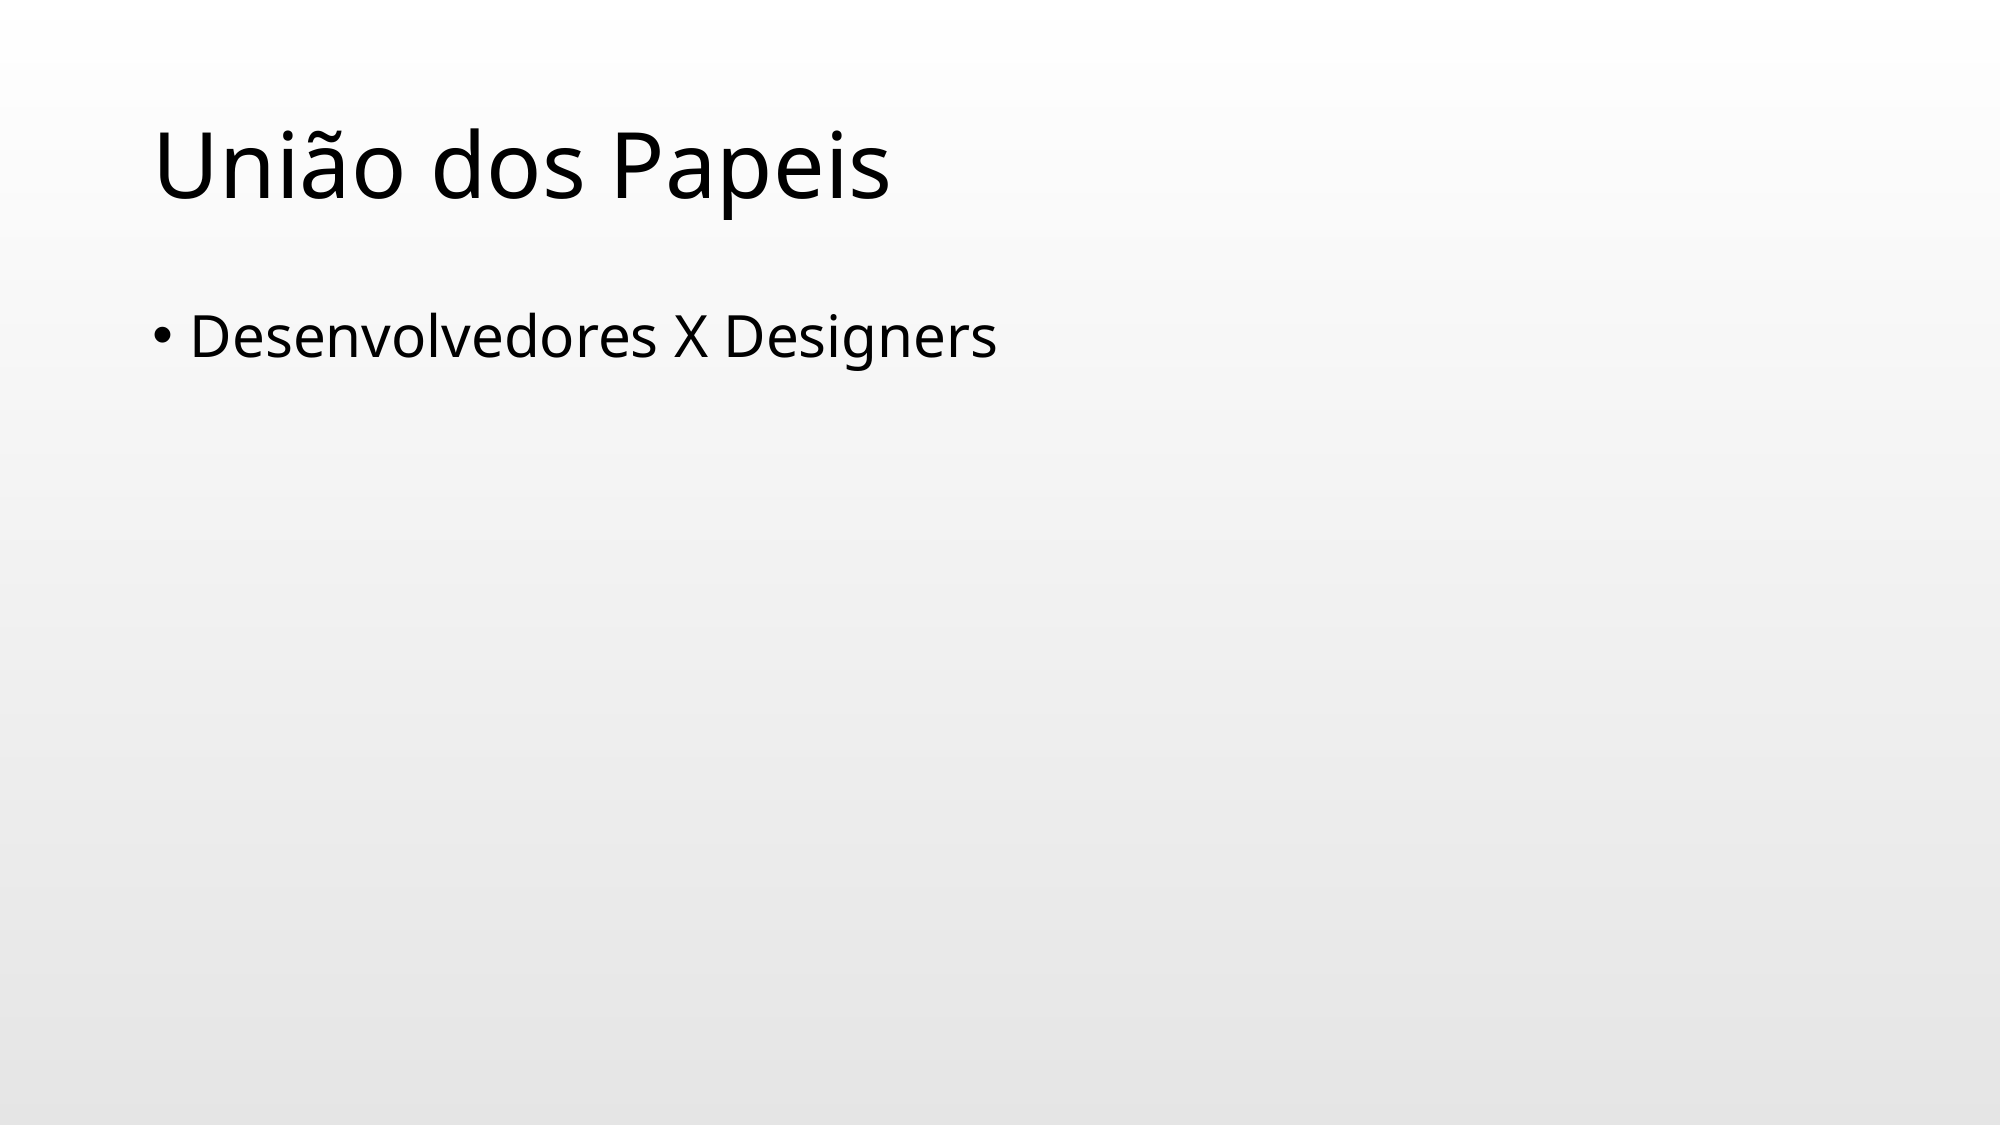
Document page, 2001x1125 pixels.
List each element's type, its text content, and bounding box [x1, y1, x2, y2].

list Desenvolvedores X Designers [137, 299, 1863, 1014]
title União dos Papeis [137, 59, 1863, 278]
